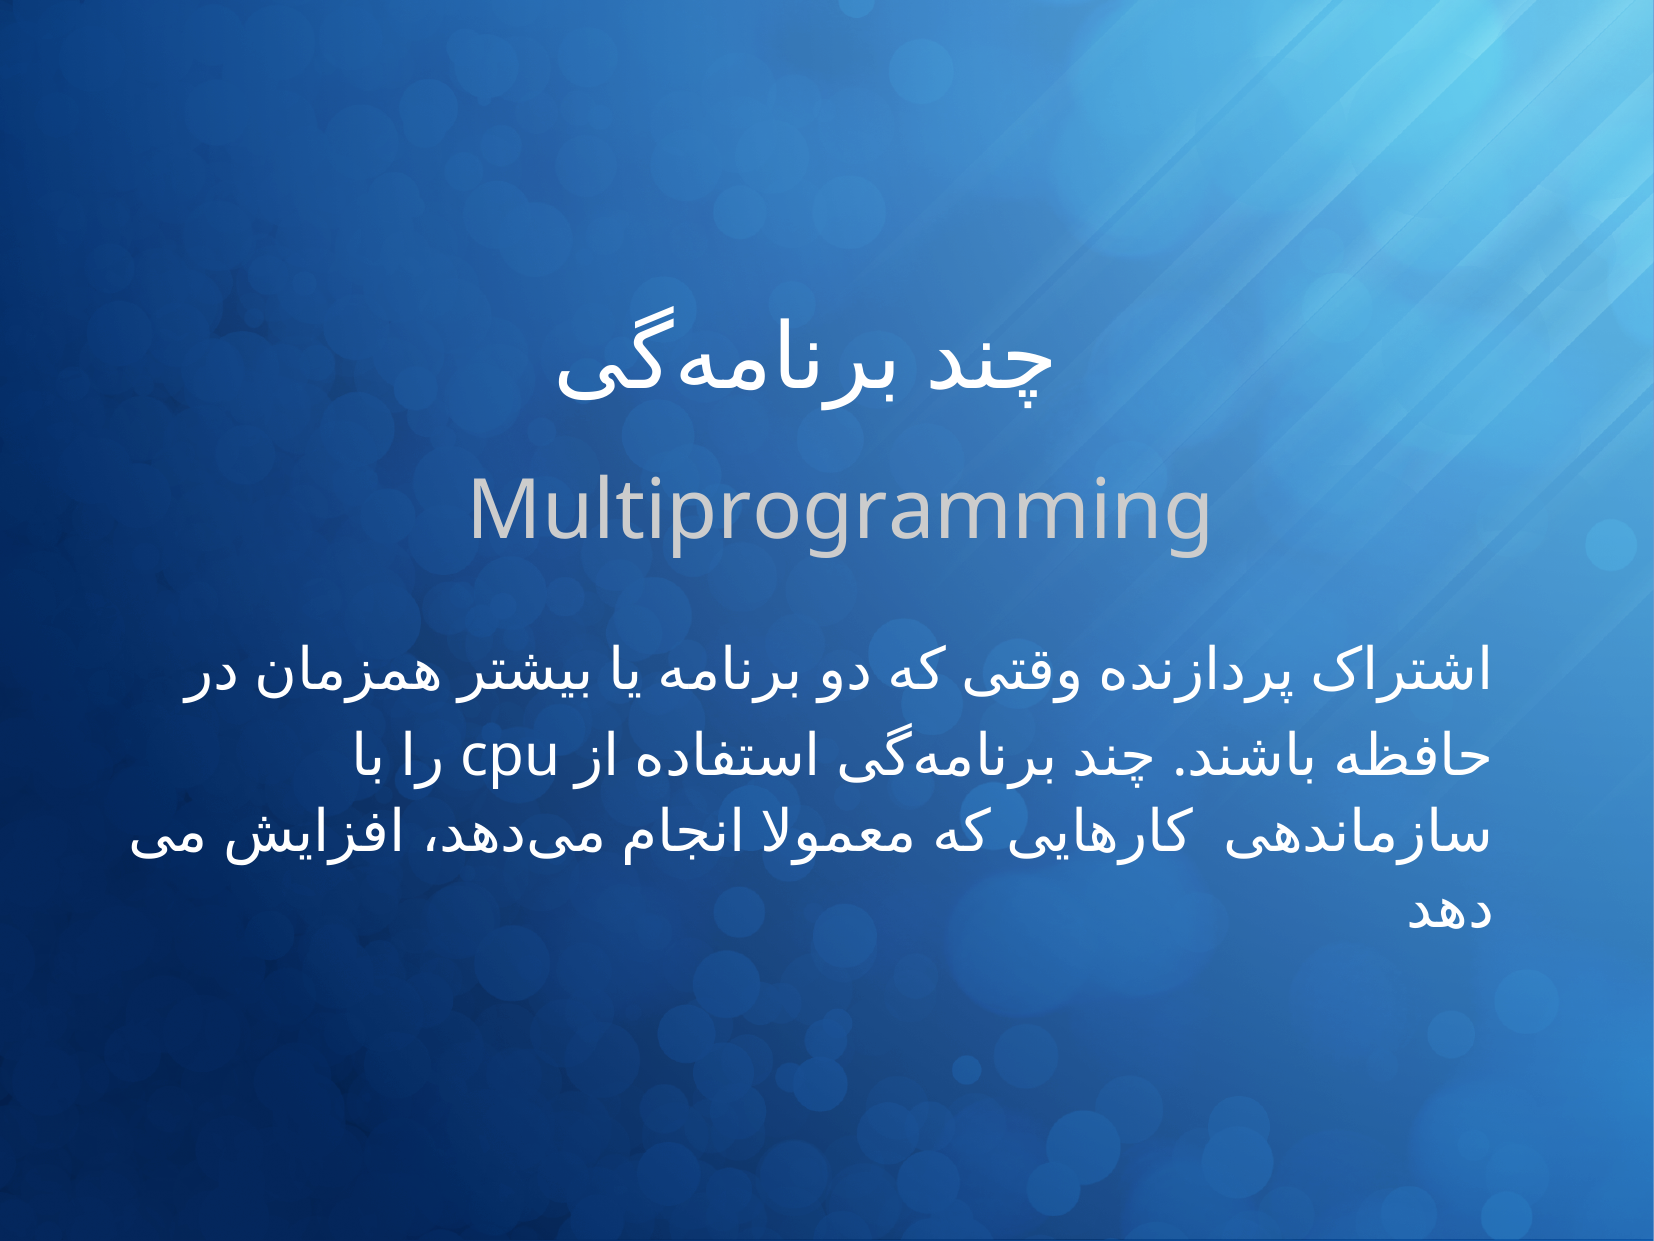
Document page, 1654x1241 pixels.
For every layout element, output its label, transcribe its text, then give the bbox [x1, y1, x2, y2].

list اشتراک پردازنده وقتی که دو برنامه یا بیشتر همزمان در حافظه باشند. چند برنامه‌گی استفاده از cpu را با سازماندهی کارهایی که معمولا انجام می‌دهد، افزایش می دهد [112, 637, 1566, 955]
text_box Multiprogramming [112, 450, 1570, 563]
picture [0, 0, 1654, 1241]
title چند برنامه‌گی [112, 282, 1501, 450]
